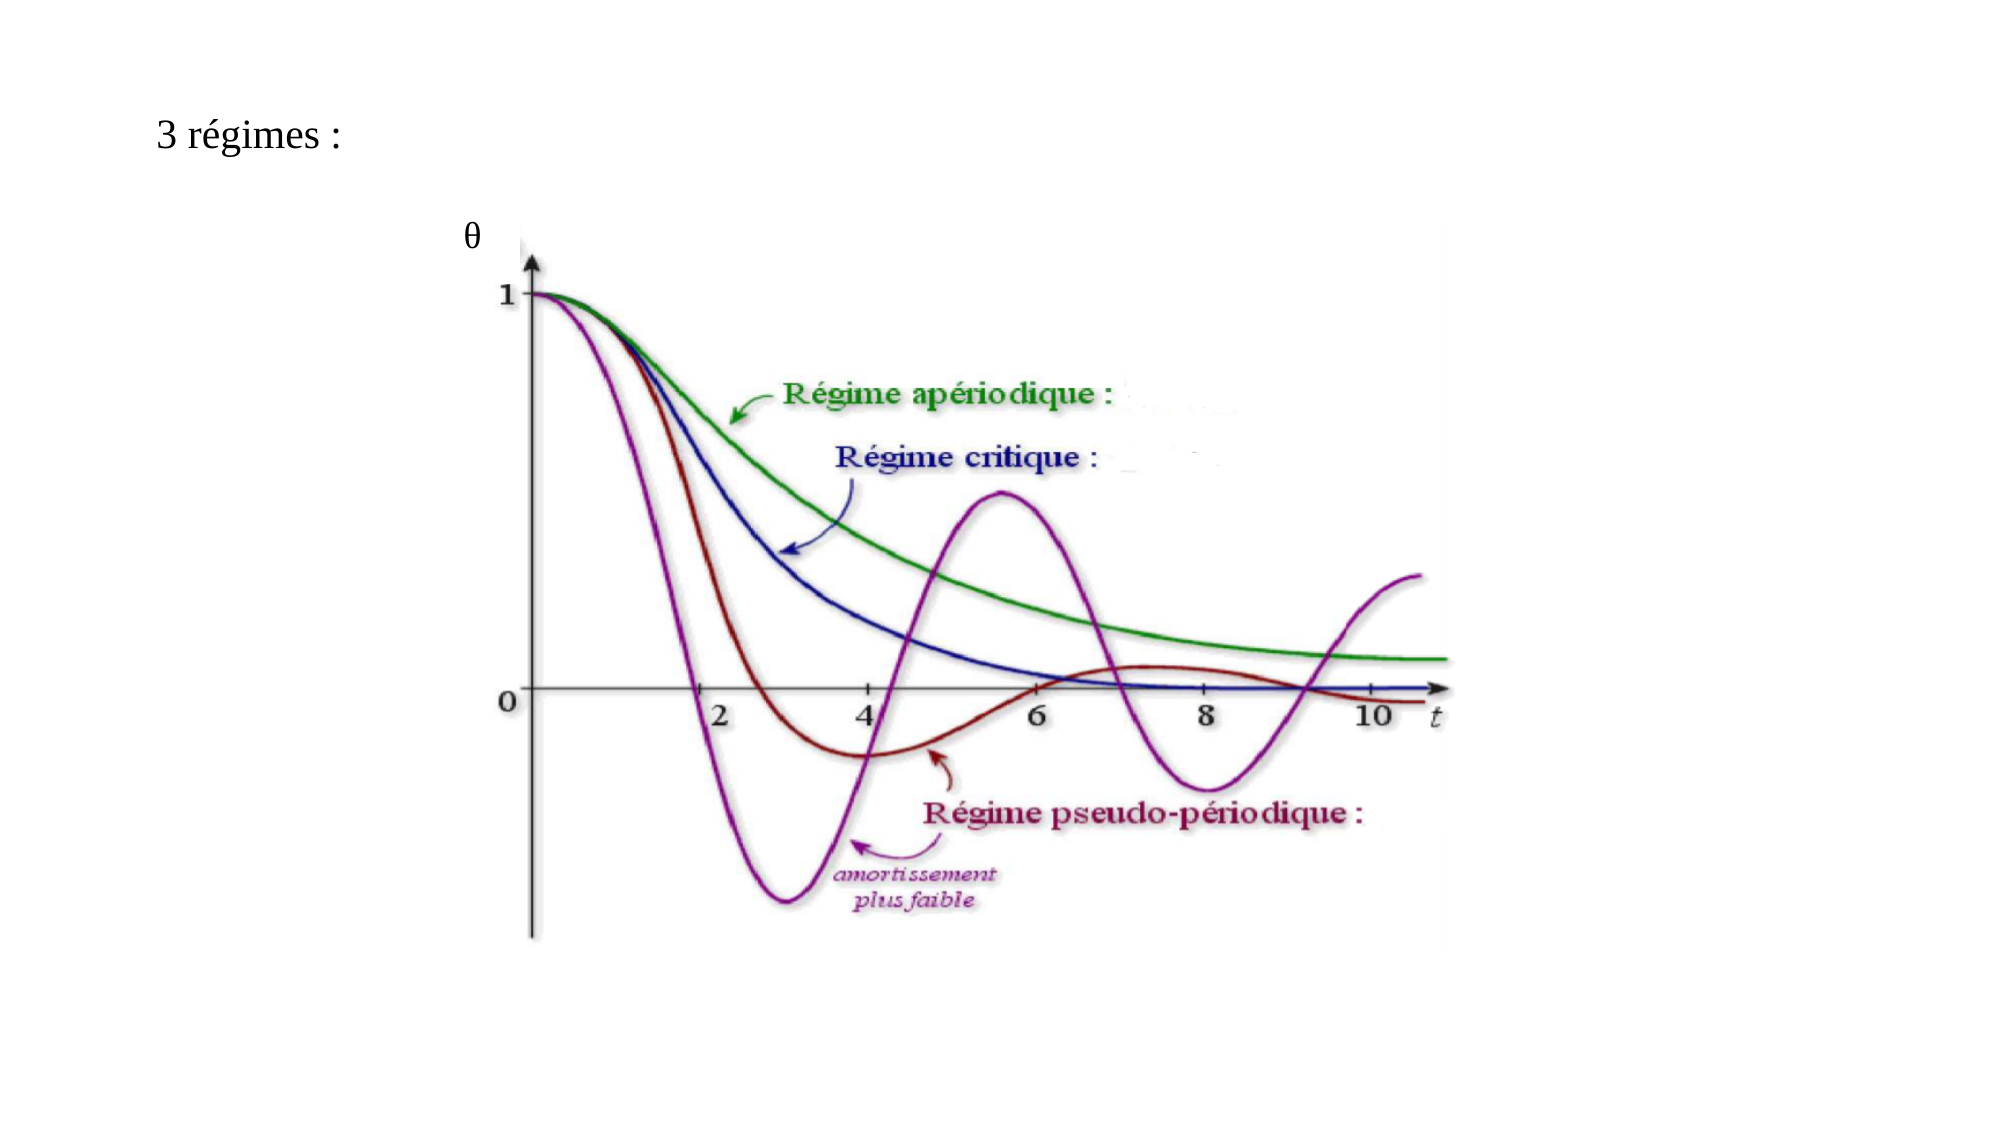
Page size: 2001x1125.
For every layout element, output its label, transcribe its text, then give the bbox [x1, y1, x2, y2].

picture [414, 200, 1586, 969]
text_box θ [425, 188, 520, 284]
text_box 3 régimes : [141, 103, 378, 166]
